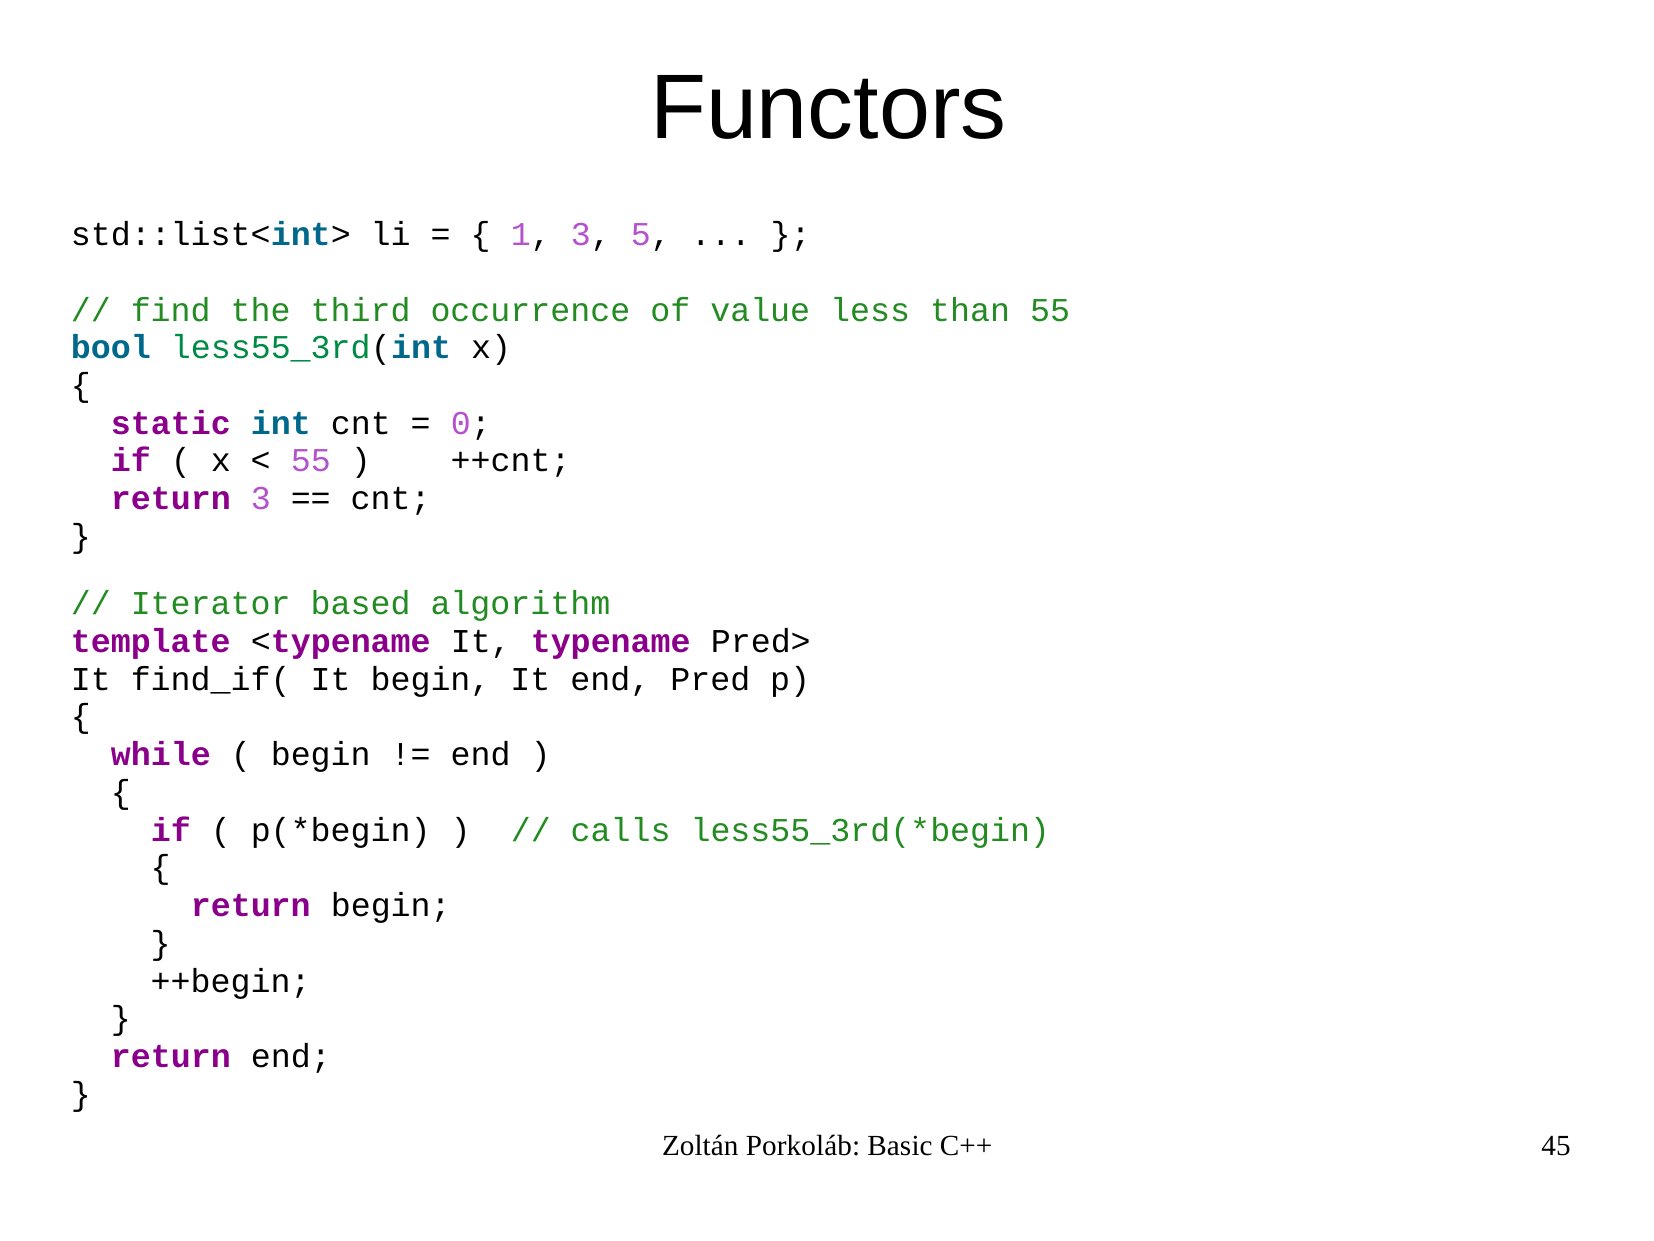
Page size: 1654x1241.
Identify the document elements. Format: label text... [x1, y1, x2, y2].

list std::list<int> li = { 1, 3, 5, ... }; // find the third occurrence of value less than 55 bool less55_3rd(int x) { static int cnt = 0; if ( x < 55 ) ++cnt; return 3 == cnt; } // Iterator based algorithm template <typename It, typename Pred> It find_if( It begin, It end, Pred p) { while ( begin != end ) { if ( p(*begin) ) // calls less55_3rd(*begin) { return begin; } ++begin; } return end; } [0, 180, 1546, 1171]
title Functors [60, 2, 1598, 211]
